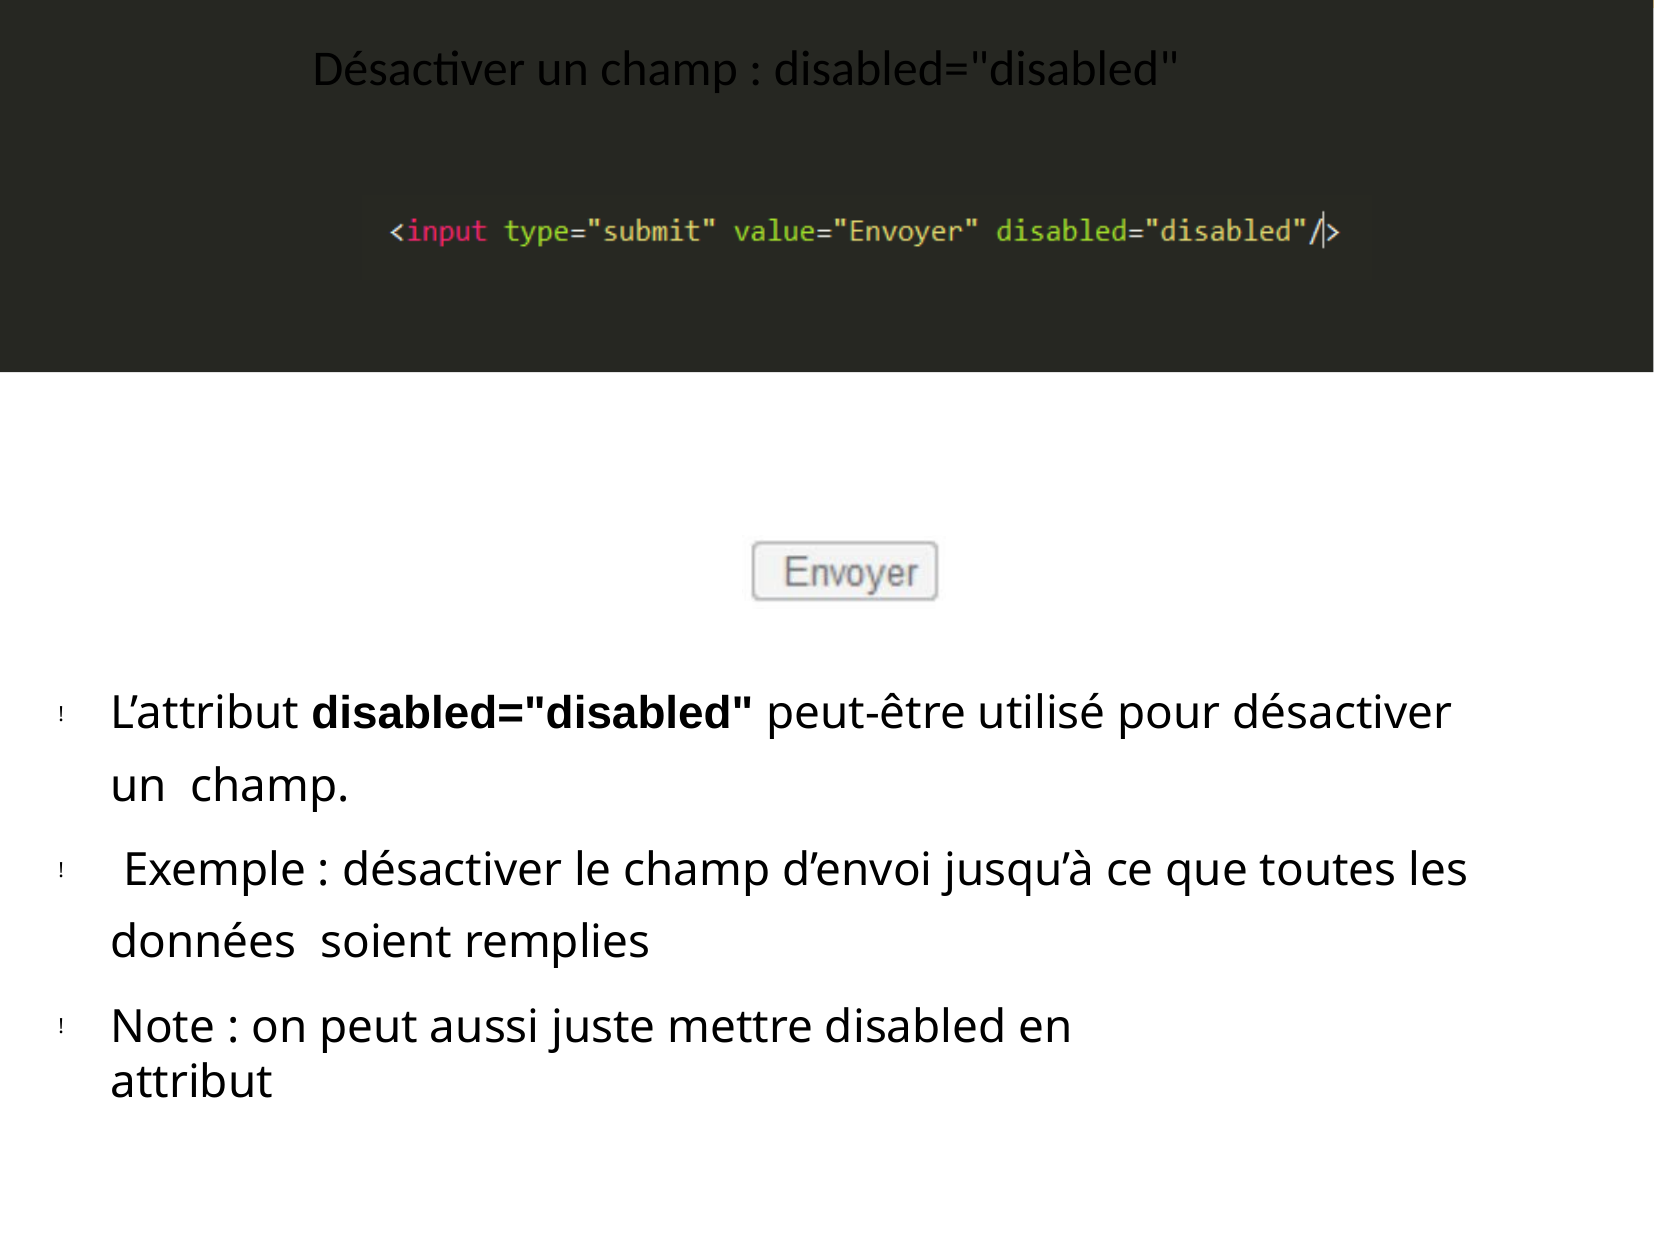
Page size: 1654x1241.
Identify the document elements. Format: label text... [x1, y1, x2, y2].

picture [362, 195, 1372, 280]
text_box ! [56, 854, 73, 882]
text_box ! [56, 698, 73, 726]
text_box Note : on peut aussi juste mettre disabled en attribut [108, 994, 1174, 1107]
picture [742, 535, 946, 609]
title Désactiver un champ : disabled="disabled" [310, 33, 1346, 243]
text_box Exemple : désactiver le champ d’envoi jusqu’à ce que toutes les données soient remplies [108, 819, 1615, 968]
text_box [0, 0, 1654, 373]
text_box ! [56, 1011, 73, 1039]
text_box L’attribut disabled="disabled" peut-être utilisé pour désactiver un champ. [108, 663, 1458, 811]
